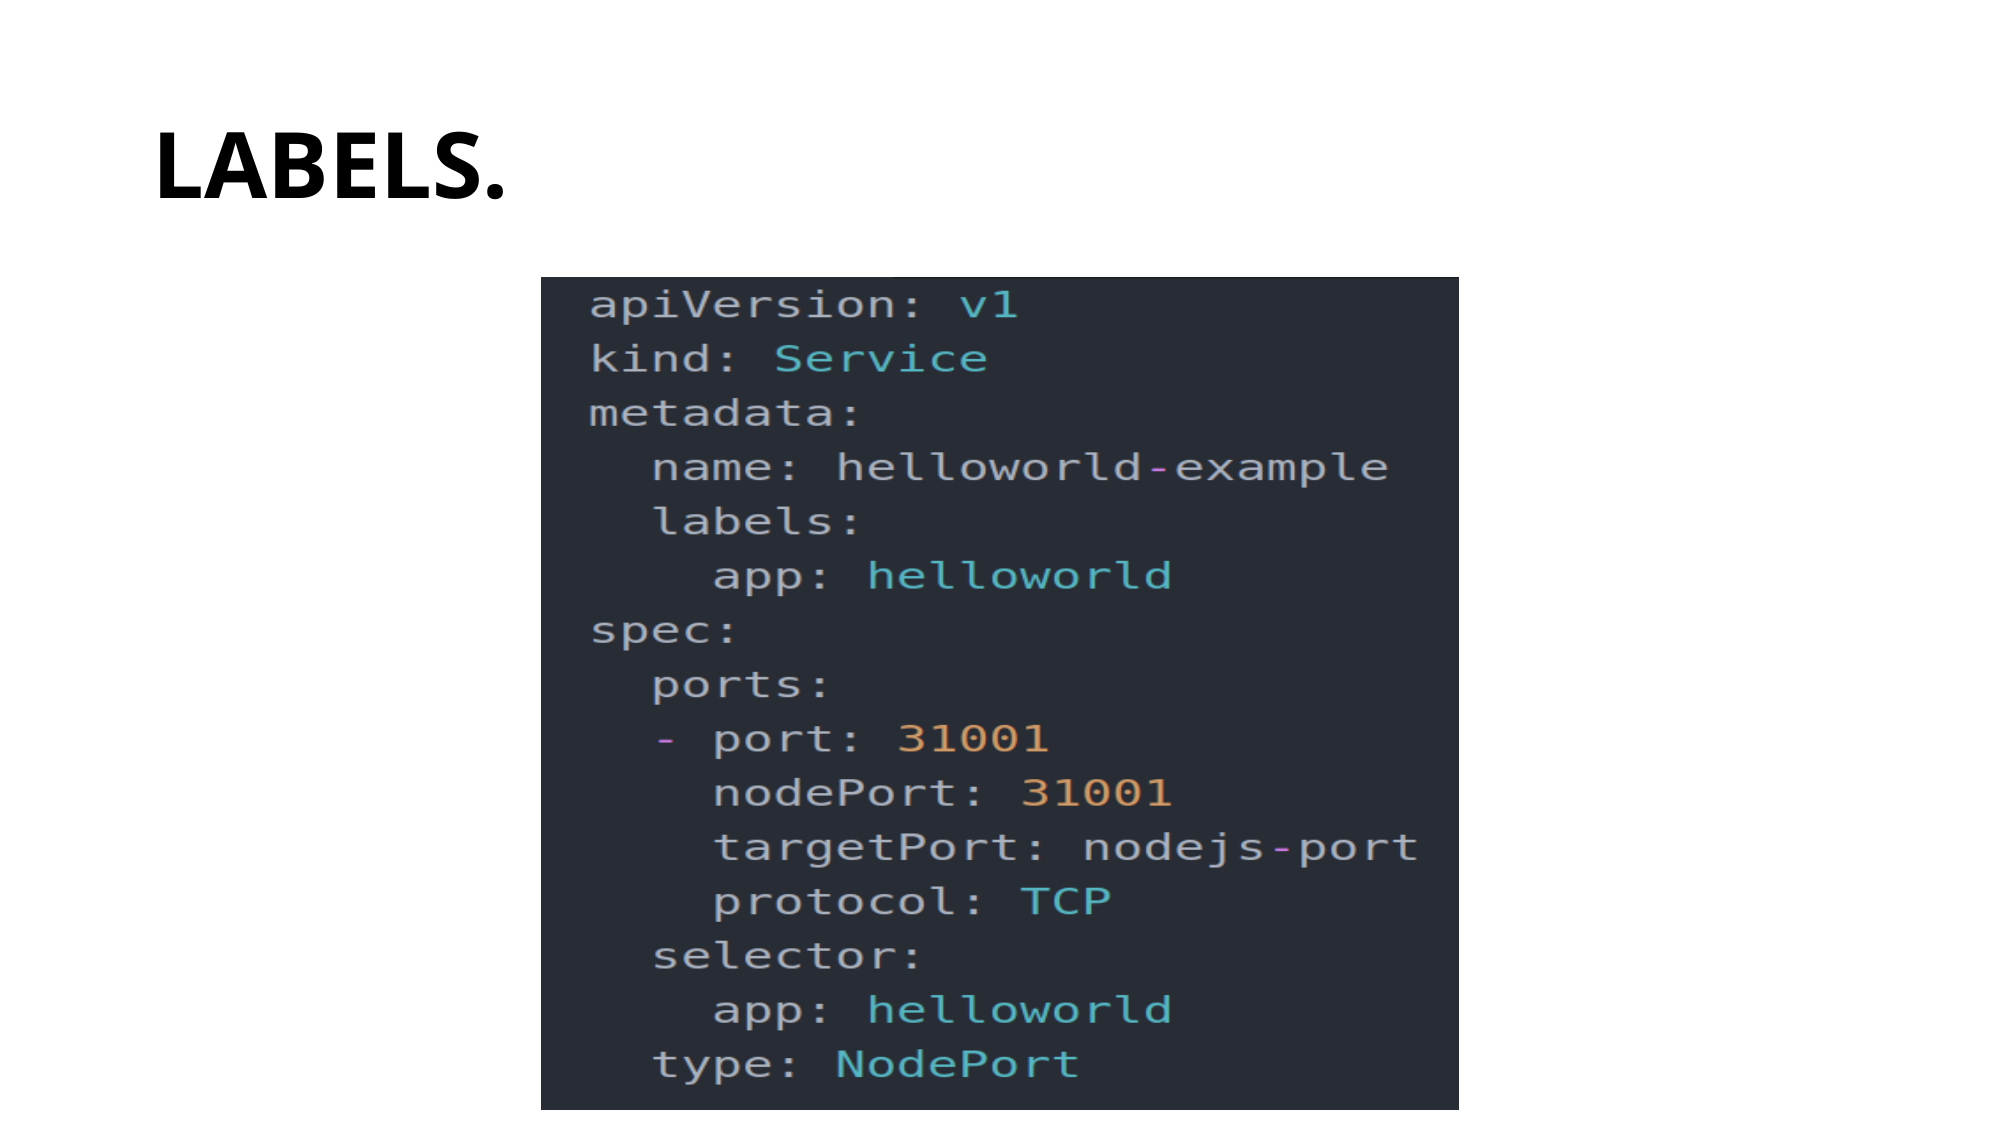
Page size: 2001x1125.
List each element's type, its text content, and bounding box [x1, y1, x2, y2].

title LABELS. [137, 59, 1863, 278]
picture [541, 277, 1459, 1110]
